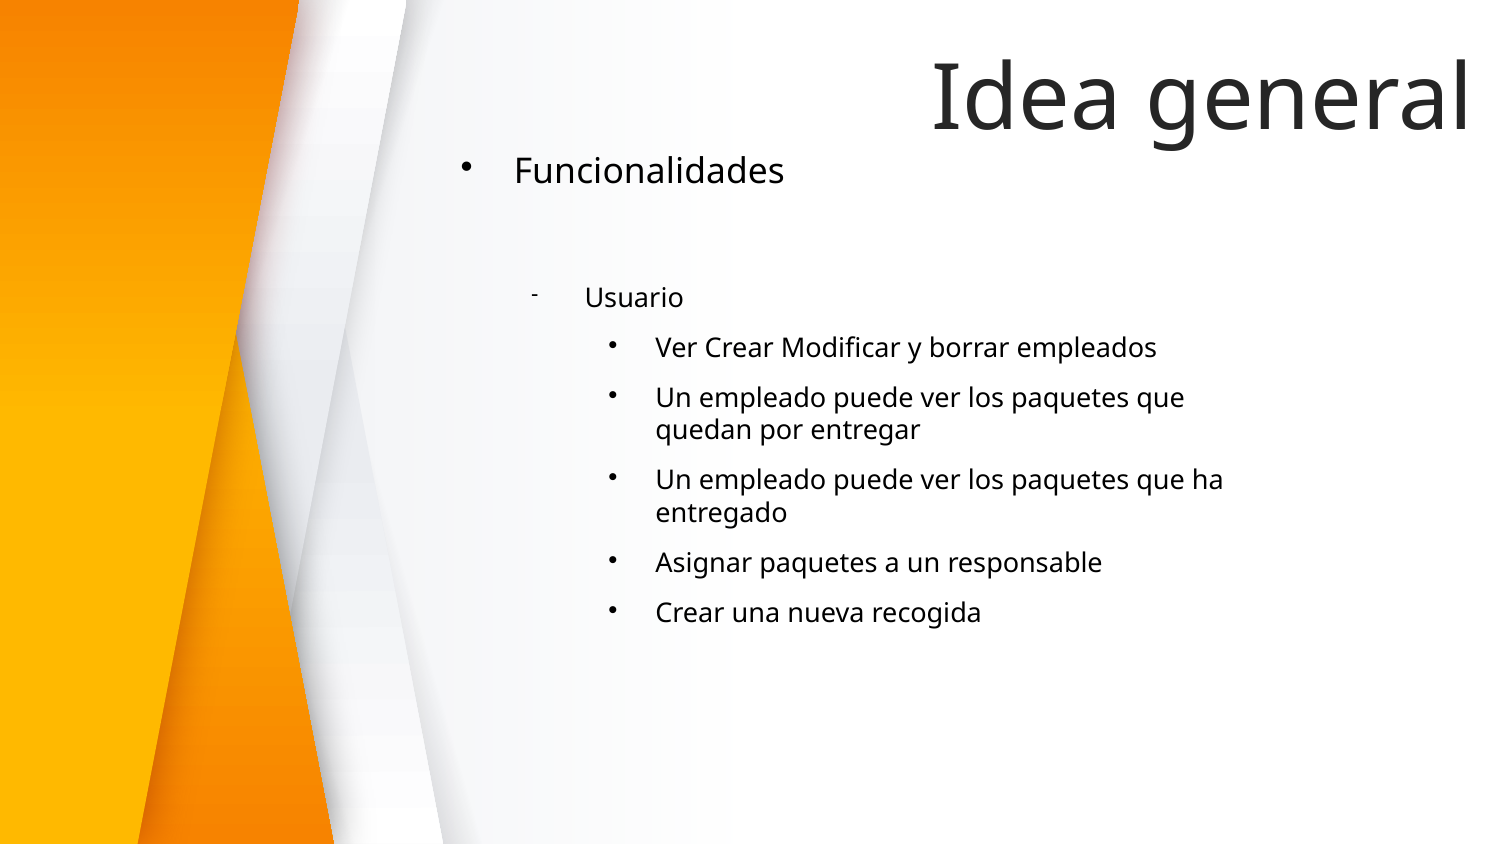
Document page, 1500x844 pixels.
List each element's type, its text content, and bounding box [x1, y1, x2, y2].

text_box Funcionalidades Usuario Ver Crear Modificar y borrar empleados Un empleado puede ver los paquetes que quedan por entregar Un empleado puede ver los paquetes que ha entregado Asignar paquetes a un responsable Crear una nueva recogida [442, 147, 1271, 748]
text_box Idea general [931, 29, 1500, 171]
text_box Idea general [1158, 86, 1186, 123]
